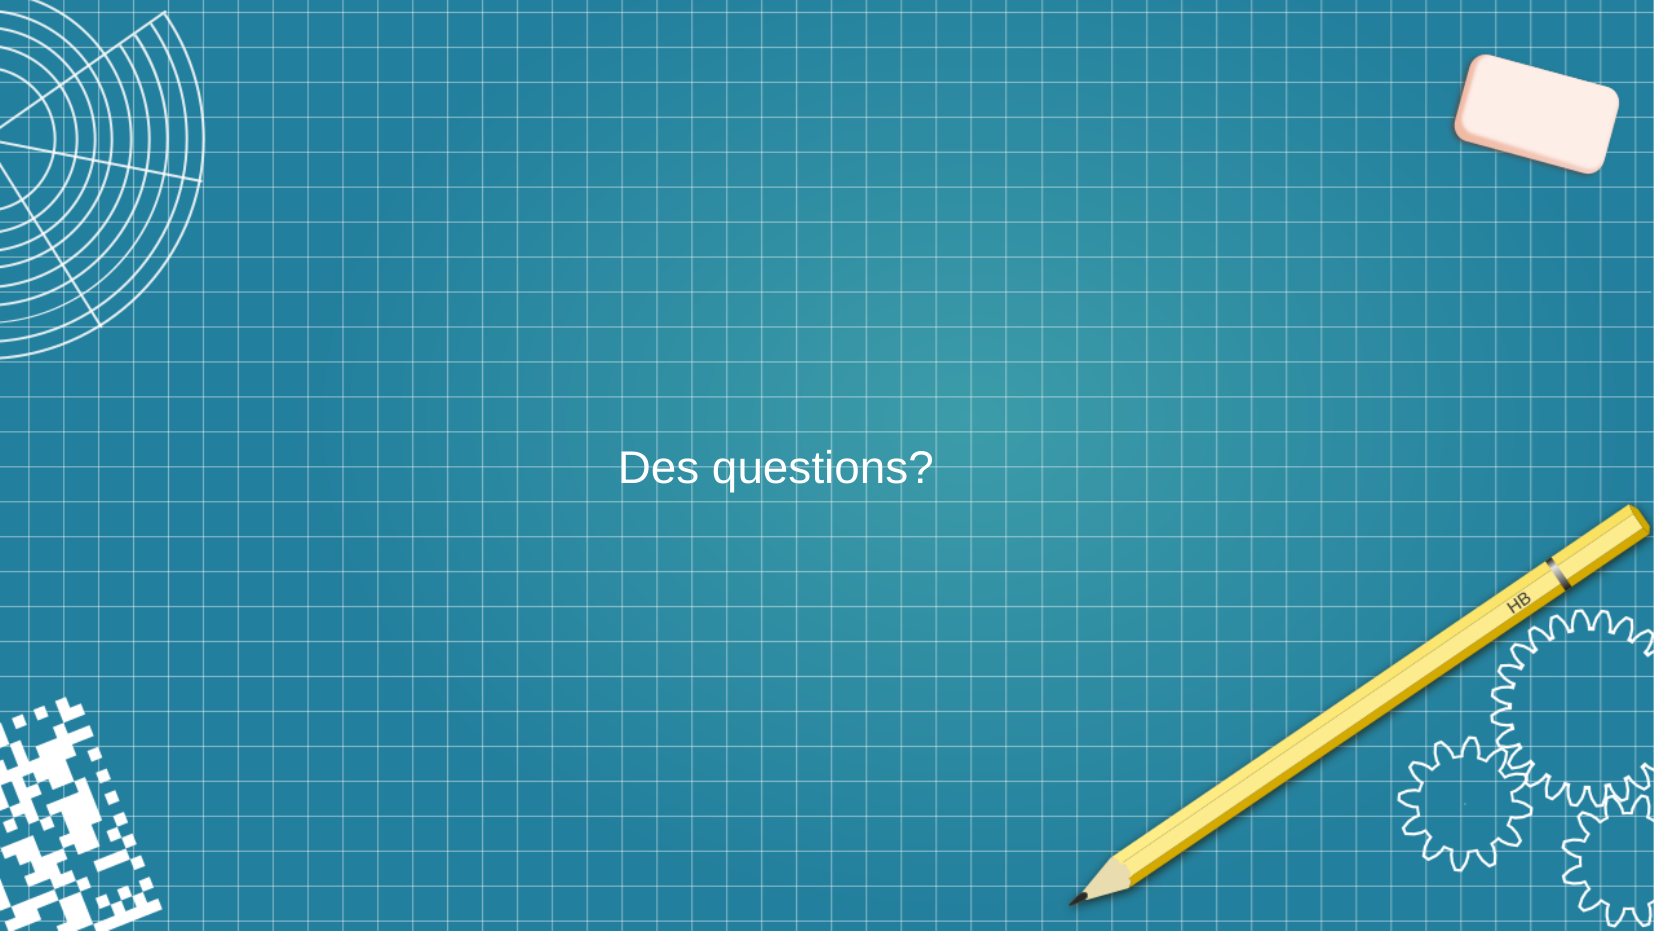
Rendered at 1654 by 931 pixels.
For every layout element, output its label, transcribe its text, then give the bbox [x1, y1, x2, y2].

picture [0, 0, 1654, 931]
title Des questions? [177, 389, 1388, 546]
